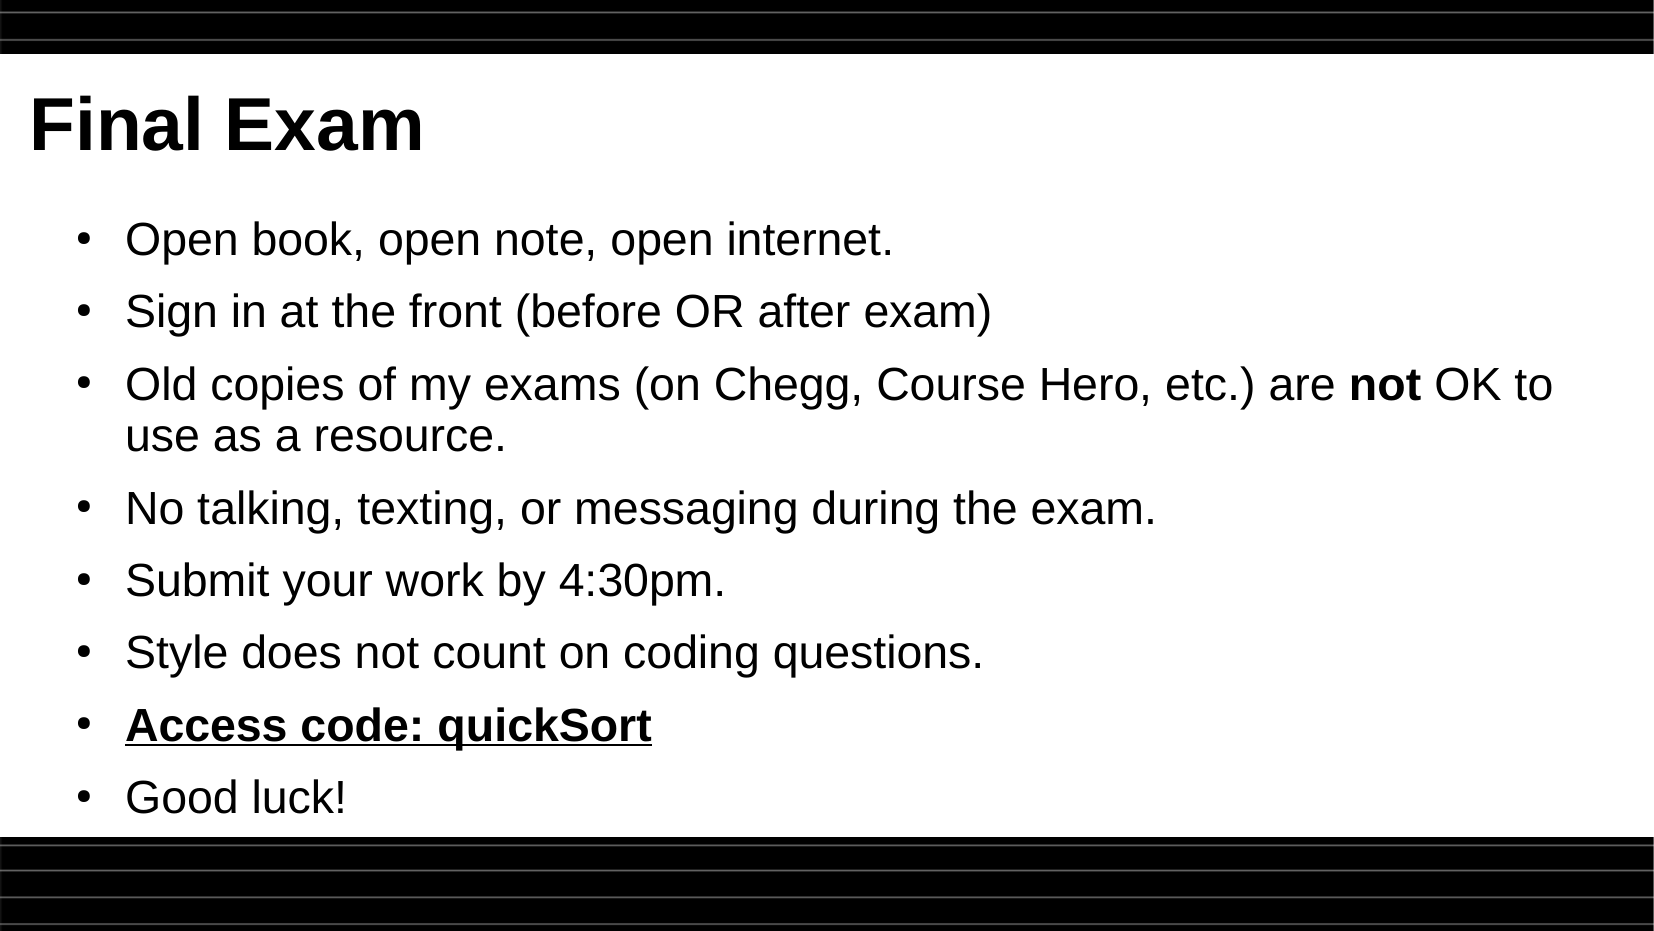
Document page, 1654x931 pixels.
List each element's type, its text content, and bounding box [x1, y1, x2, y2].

picture [0, 0, 1654, 54]
list Open book, open note, open internet. Sign in at the front (before OR after exam) Old copies of my exams (on Chegg, Course Hero, etc.) are not OK to use as a resource. No talking, texting, or messaging during the exam. Submit your work by 4:30pm. Style does not count on coding questions. Access code: quickSort Good luck! [59, 213, 1636, 826]
picture [0, 837, 1654, 931]
text_box Final Exam [15, 75, 1546, 174]
